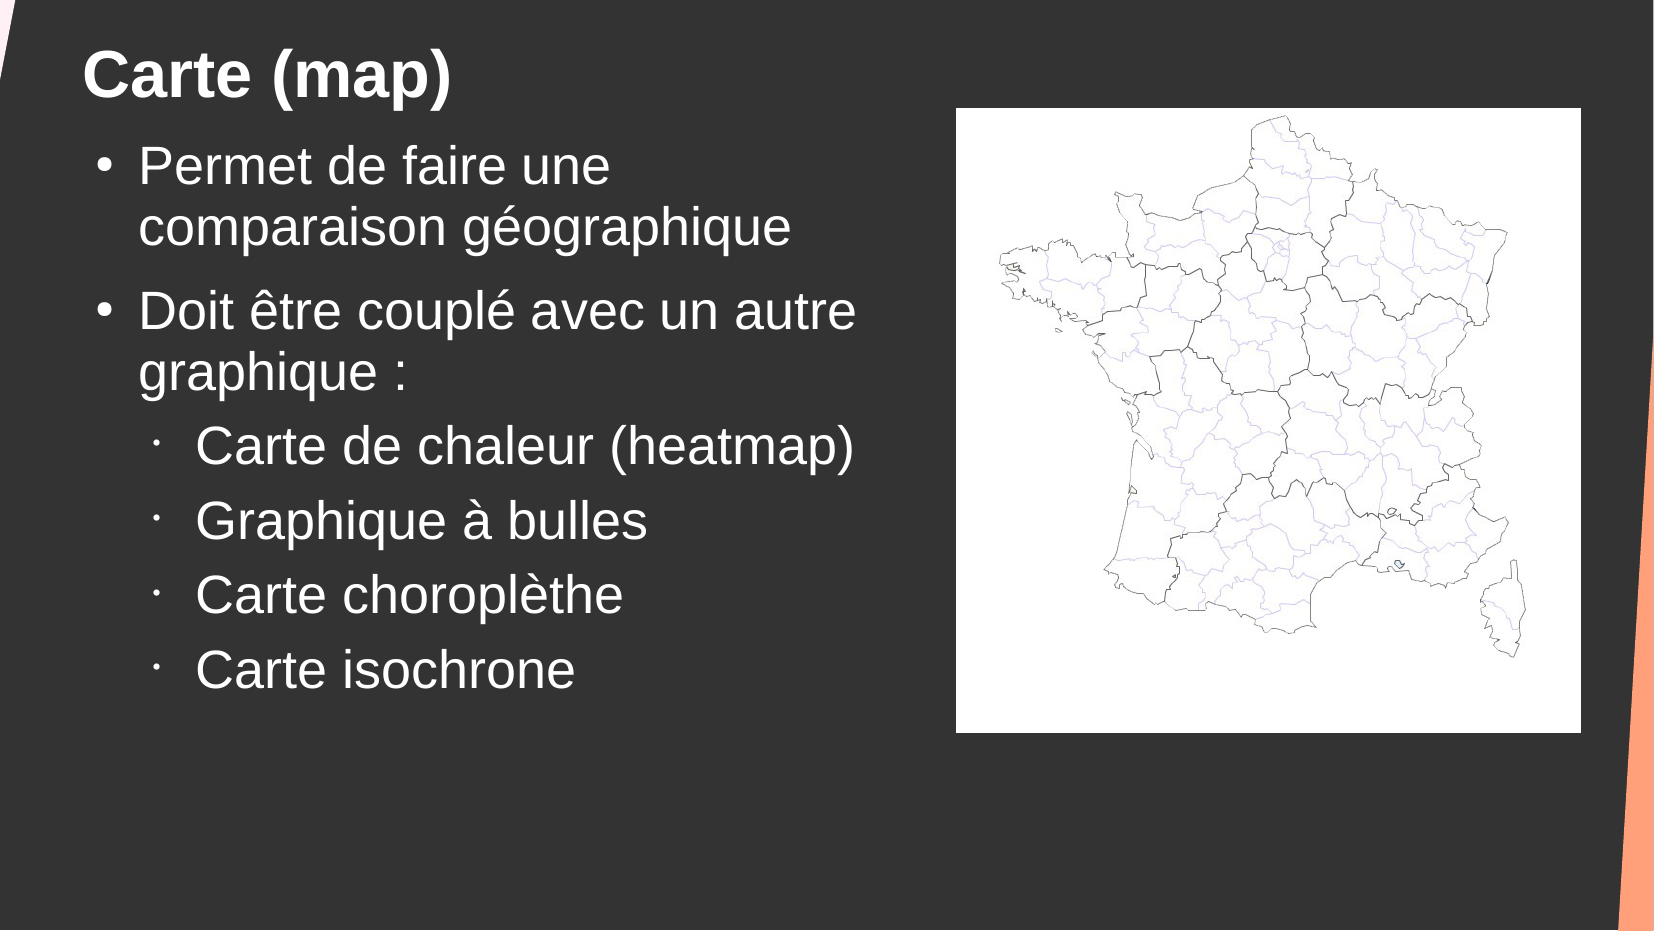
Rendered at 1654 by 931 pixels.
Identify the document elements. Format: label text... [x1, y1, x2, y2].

text_box [1618, 321, 1654, 931]
list Permet de faire une comparaison géographique Doit être couplé avec un autre graphique : Carte de chaleur (heatmap) Graphique à bulles Carte choroplèthe Carte isochrone [80, 135, 863, 756]
text_box [0, 0, 16, 80]
title Carte (map) [82, 37, 1571, 115]
picture [956, 108, 1581, 733]
